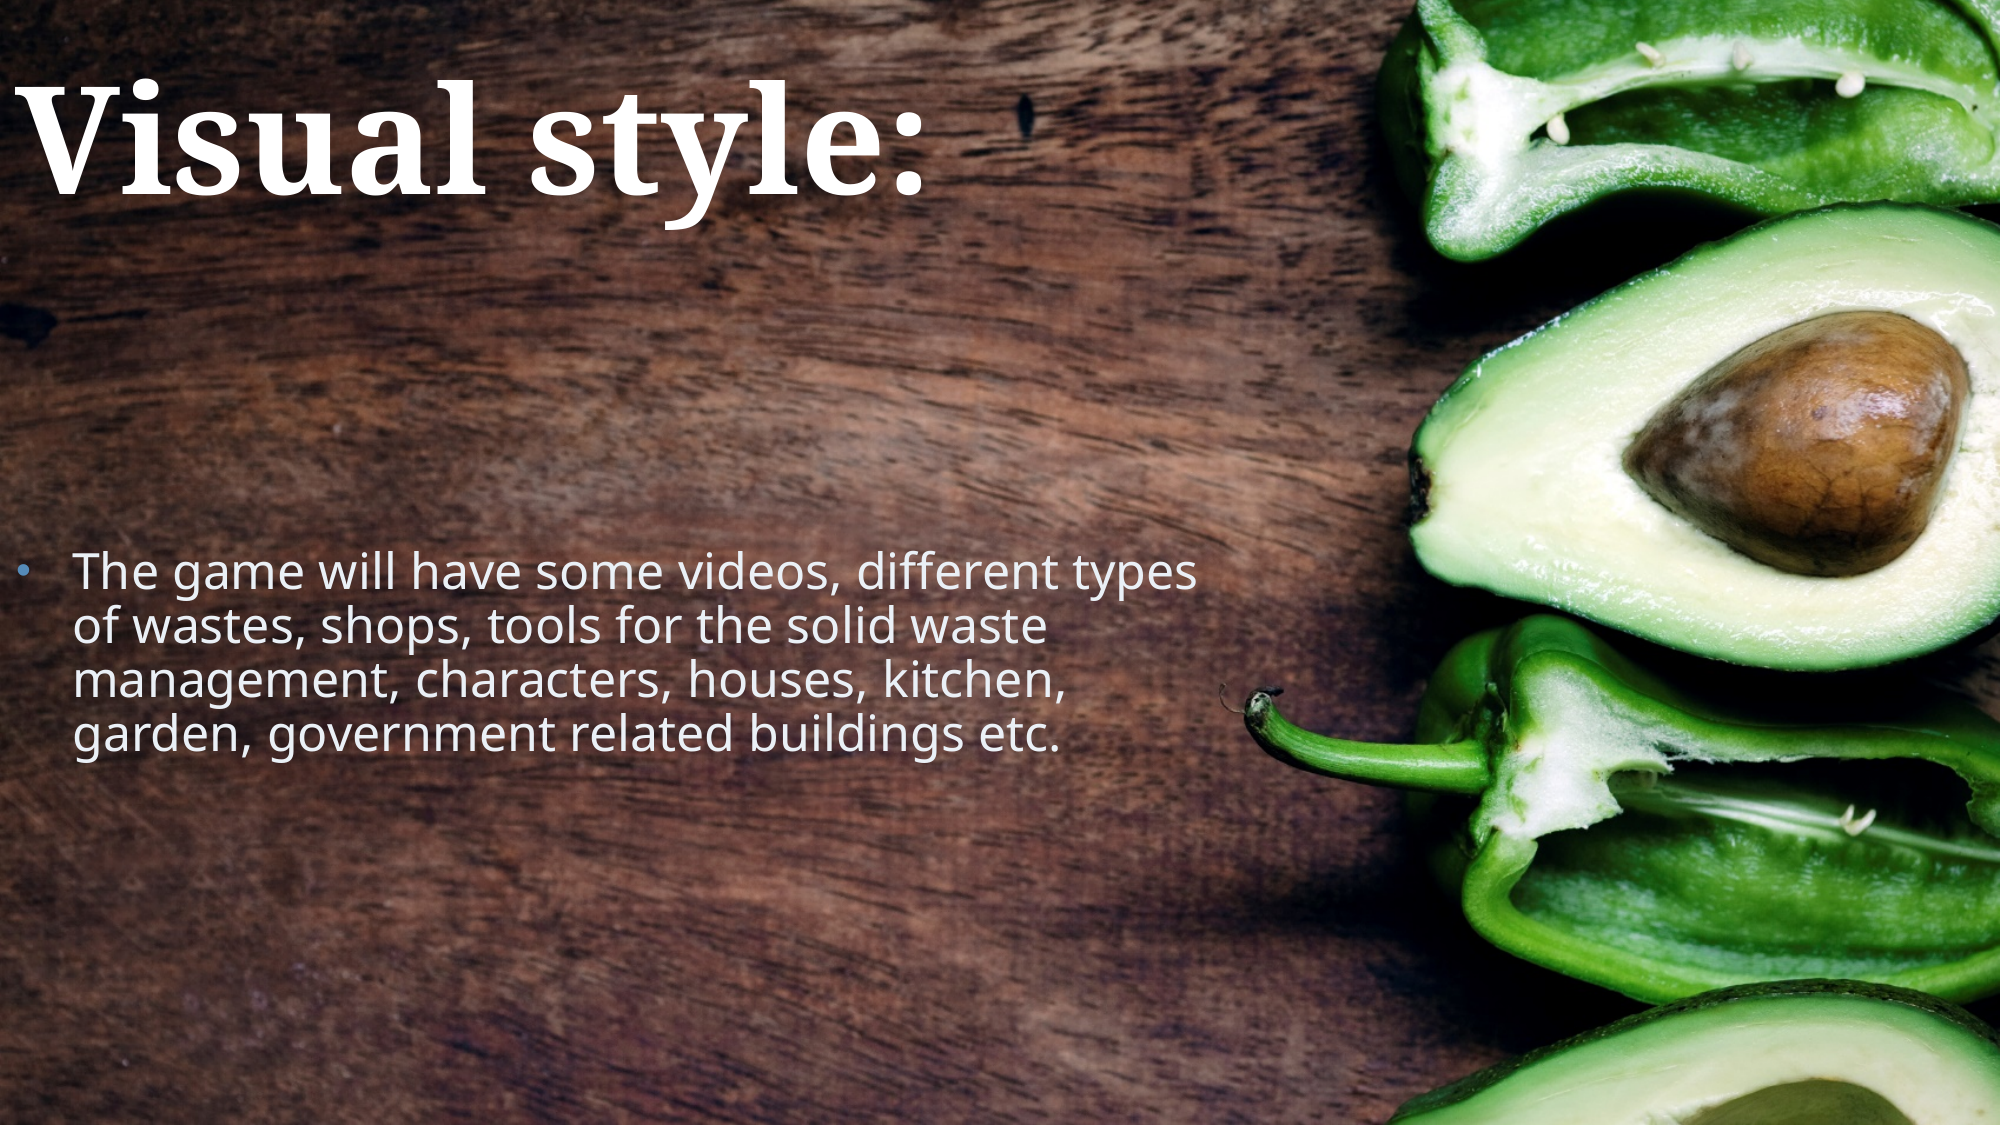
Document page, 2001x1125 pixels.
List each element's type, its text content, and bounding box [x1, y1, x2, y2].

subtitle The game will have some videos, different types of wastes, shops, tools for the solid waste management, characters, houses, kitchen, garden, government related buildings etc. [0, 538, 1246, 837]
picture [0, 0, 2000, 1125]
title Visual style: [0, 0, 1539, 233]
